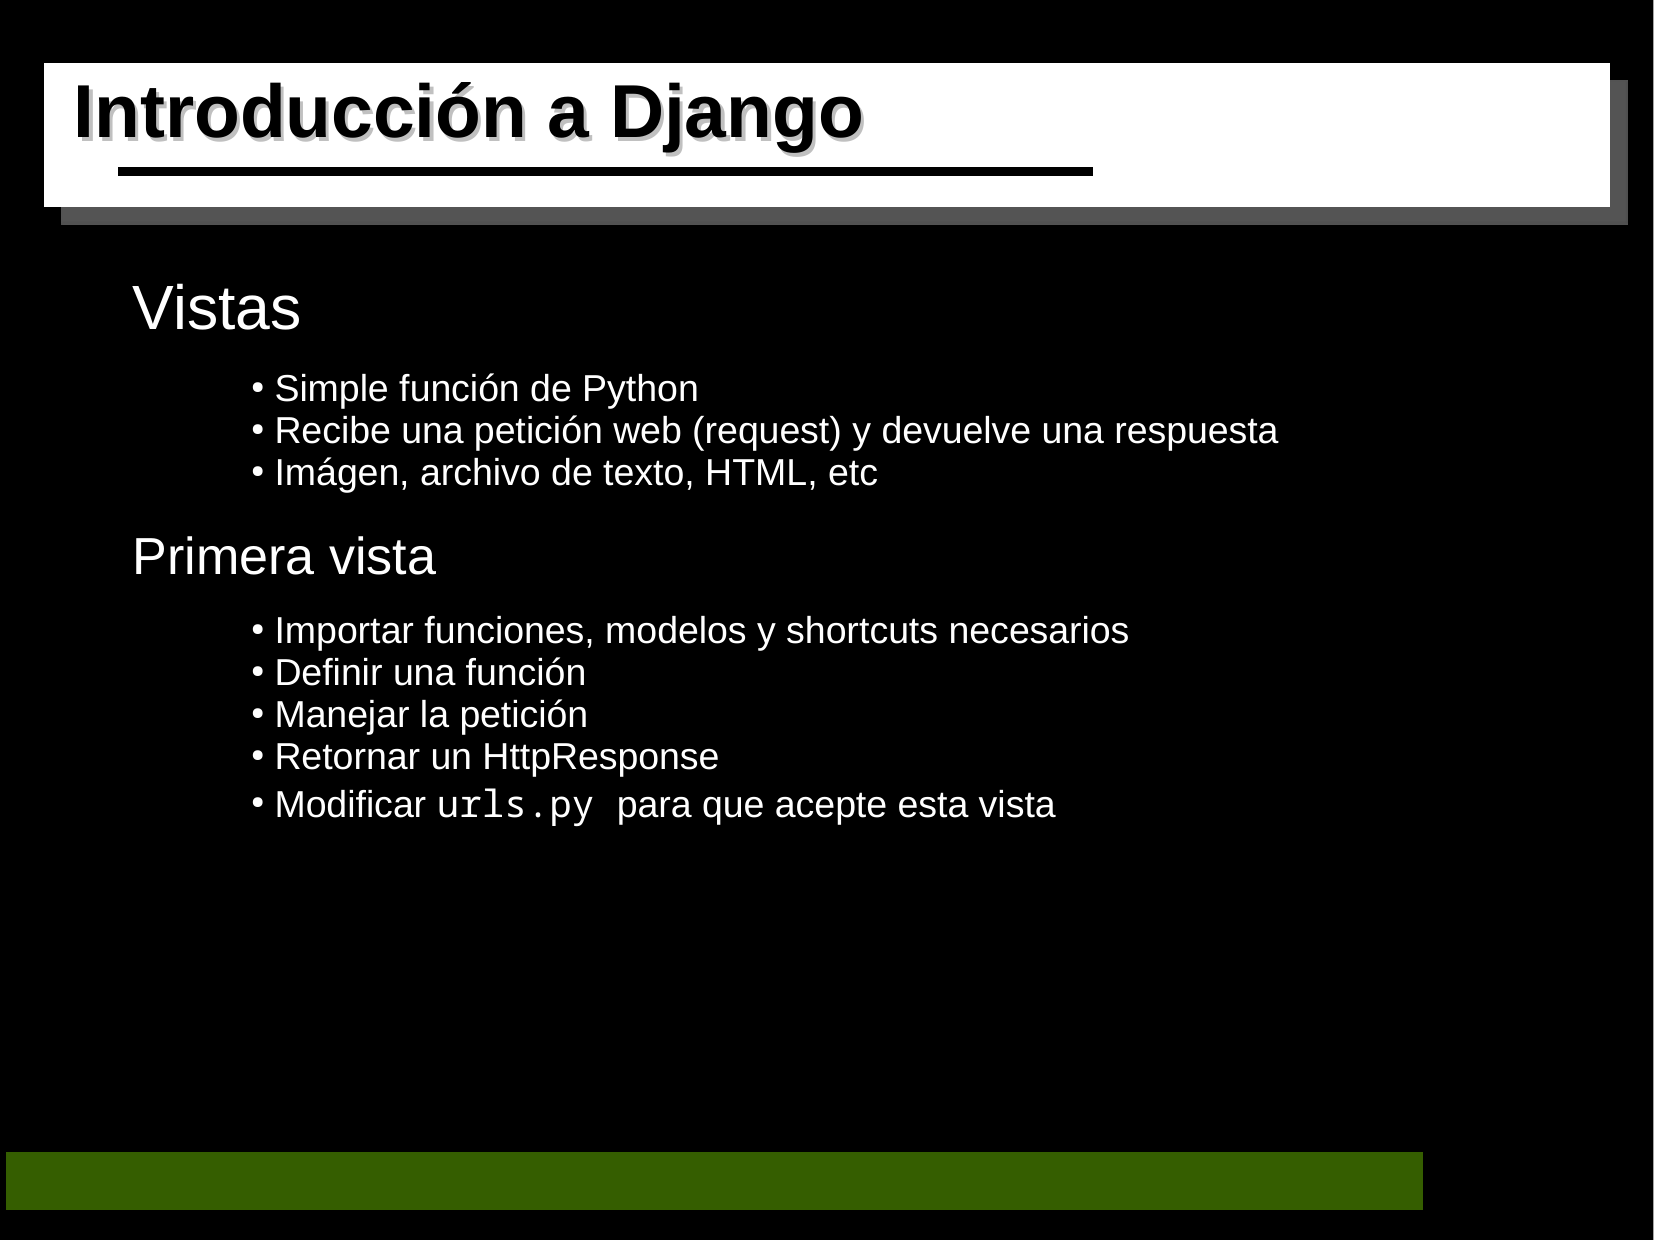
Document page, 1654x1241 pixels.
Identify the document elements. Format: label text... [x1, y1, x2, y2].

text_box Importar funciones, modelos y shortcuts necesarios Definir una función Manejar la petición Retornar un HttpResponse Modificar urls.py para que acepte esta vista [236, 602, 1447, 829]
text_box [44, 63, 1610, 207]
text_box Simple función de Python Recibe una petición web (request) y devuelve una respuesta Imágen, archivo de texto, HTML, etc [236, 360, 1447, 502]
text_box Primera vista [118, 519, 452, 593]
text_box Vistas [118, 265, 317, 351]
text_box [5, 1151, 1424, 1211]
text_box Introducción a Django [59, 62, 894, 184]
